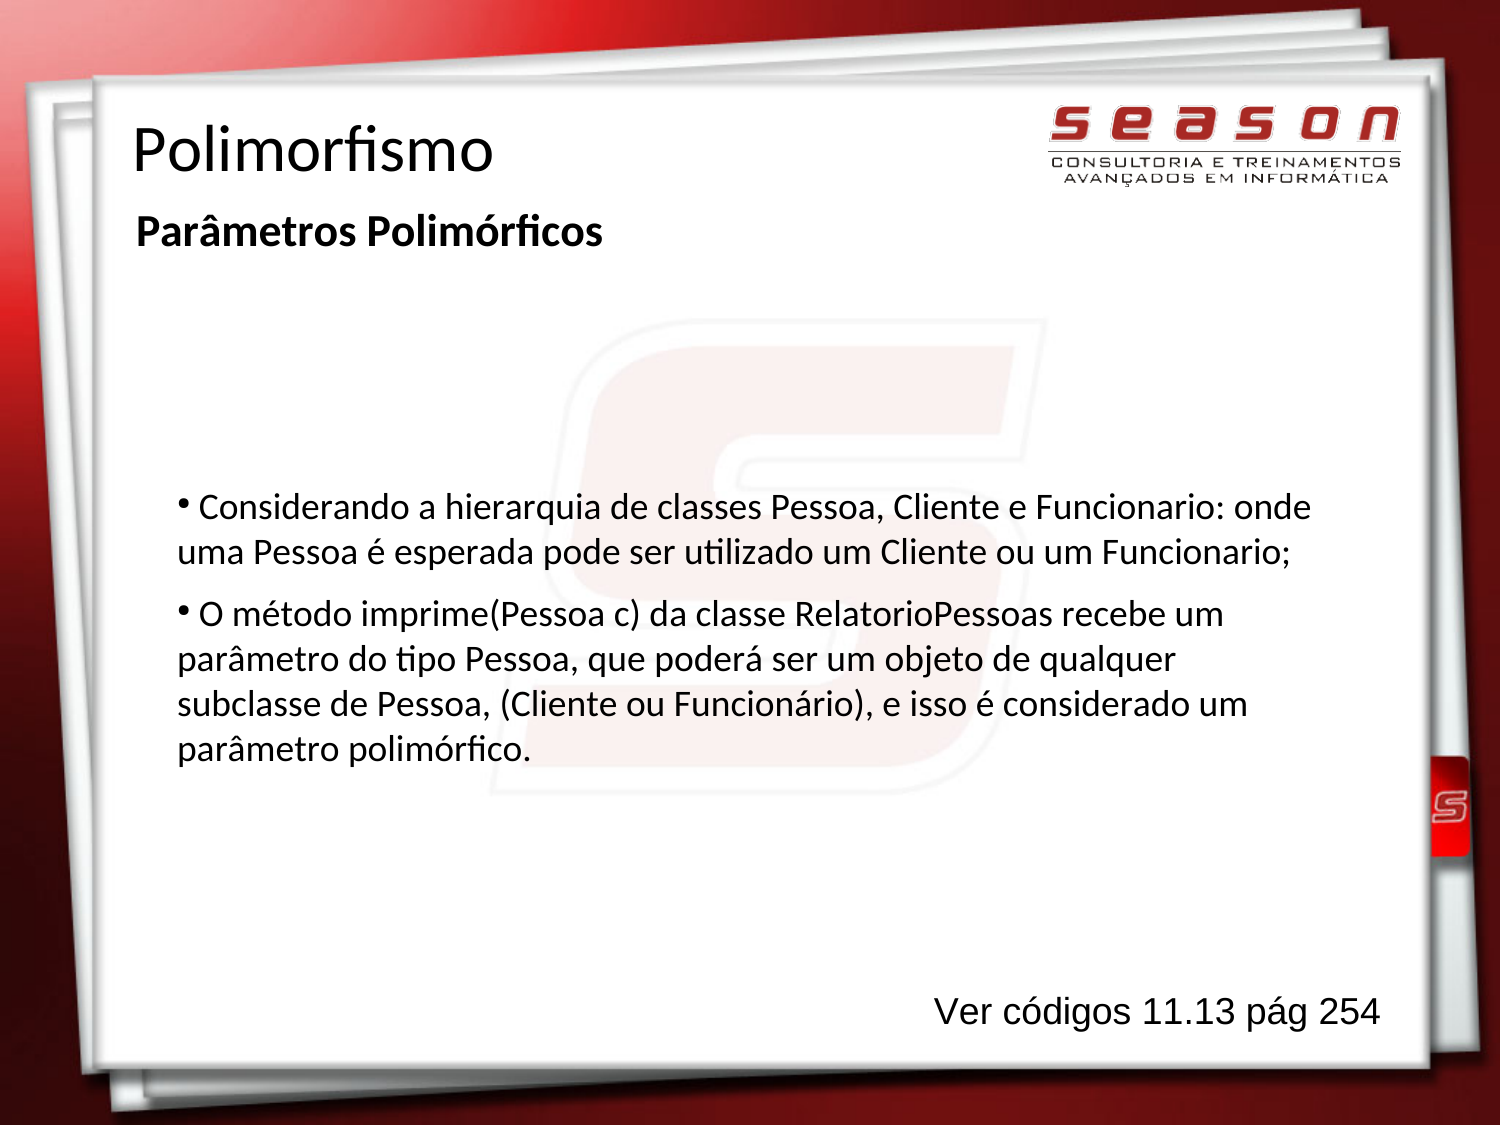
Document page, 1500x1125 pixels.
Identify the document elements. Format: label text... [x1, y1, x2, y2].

text_box Parâmetros Polimórficos [119, 200, 1240, 256]
text_box Considerando a hierarquia de classes Pessoa, Cliente e Funcionario: onde uma Pessoa é esperada pode ser utilizado um Cliente ou um Funcionario; O método imprime(Pessoa c) da classe RelatorioPessoas recebe um parâmetro do tipo Pessoa, que poderá ser um objeto de qualquer subclasse de Pessoa, (Cliente ou Funcionário), e isso é considerado um parâmetro polimórfico. [177, 357, 1328, 894]
picture [0, 0, 1500, 1125]
text_box Ver códigos 11.13 pág 254 [708, 979, 1396, 1040]
title Polimorfismo [118, 33, 1394, 257]
